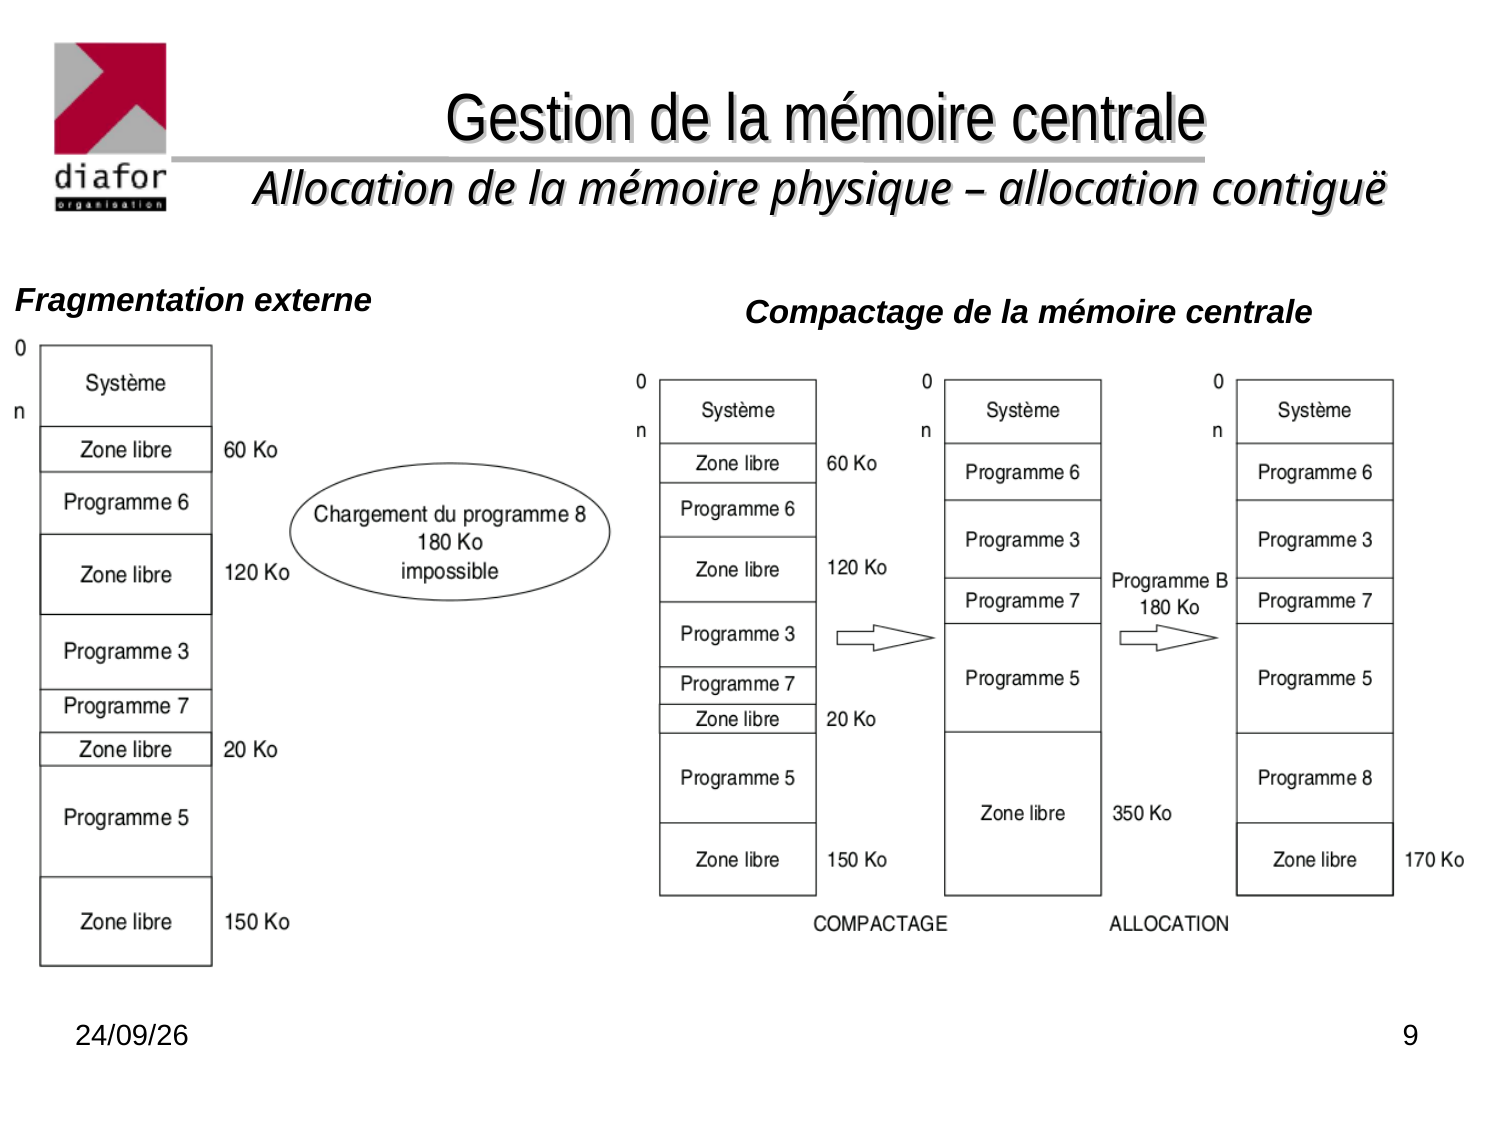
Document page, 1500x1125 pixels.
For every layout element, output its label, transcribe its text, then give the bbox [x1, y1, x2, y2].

picture [625, 354, 1485, 942]
text_box Compactage de la mémoire centrale [730, 291, 1329, 337]
title Gestion de la mémoire centrale Allocation de la mémoire physique – allocation contiguë [151, 45, 1500, 250]
text_box Fragmentation externe [0, 279, 388, 325]
picture [4, 324, 621, 978]
picture [53, 42, 168, 213]
